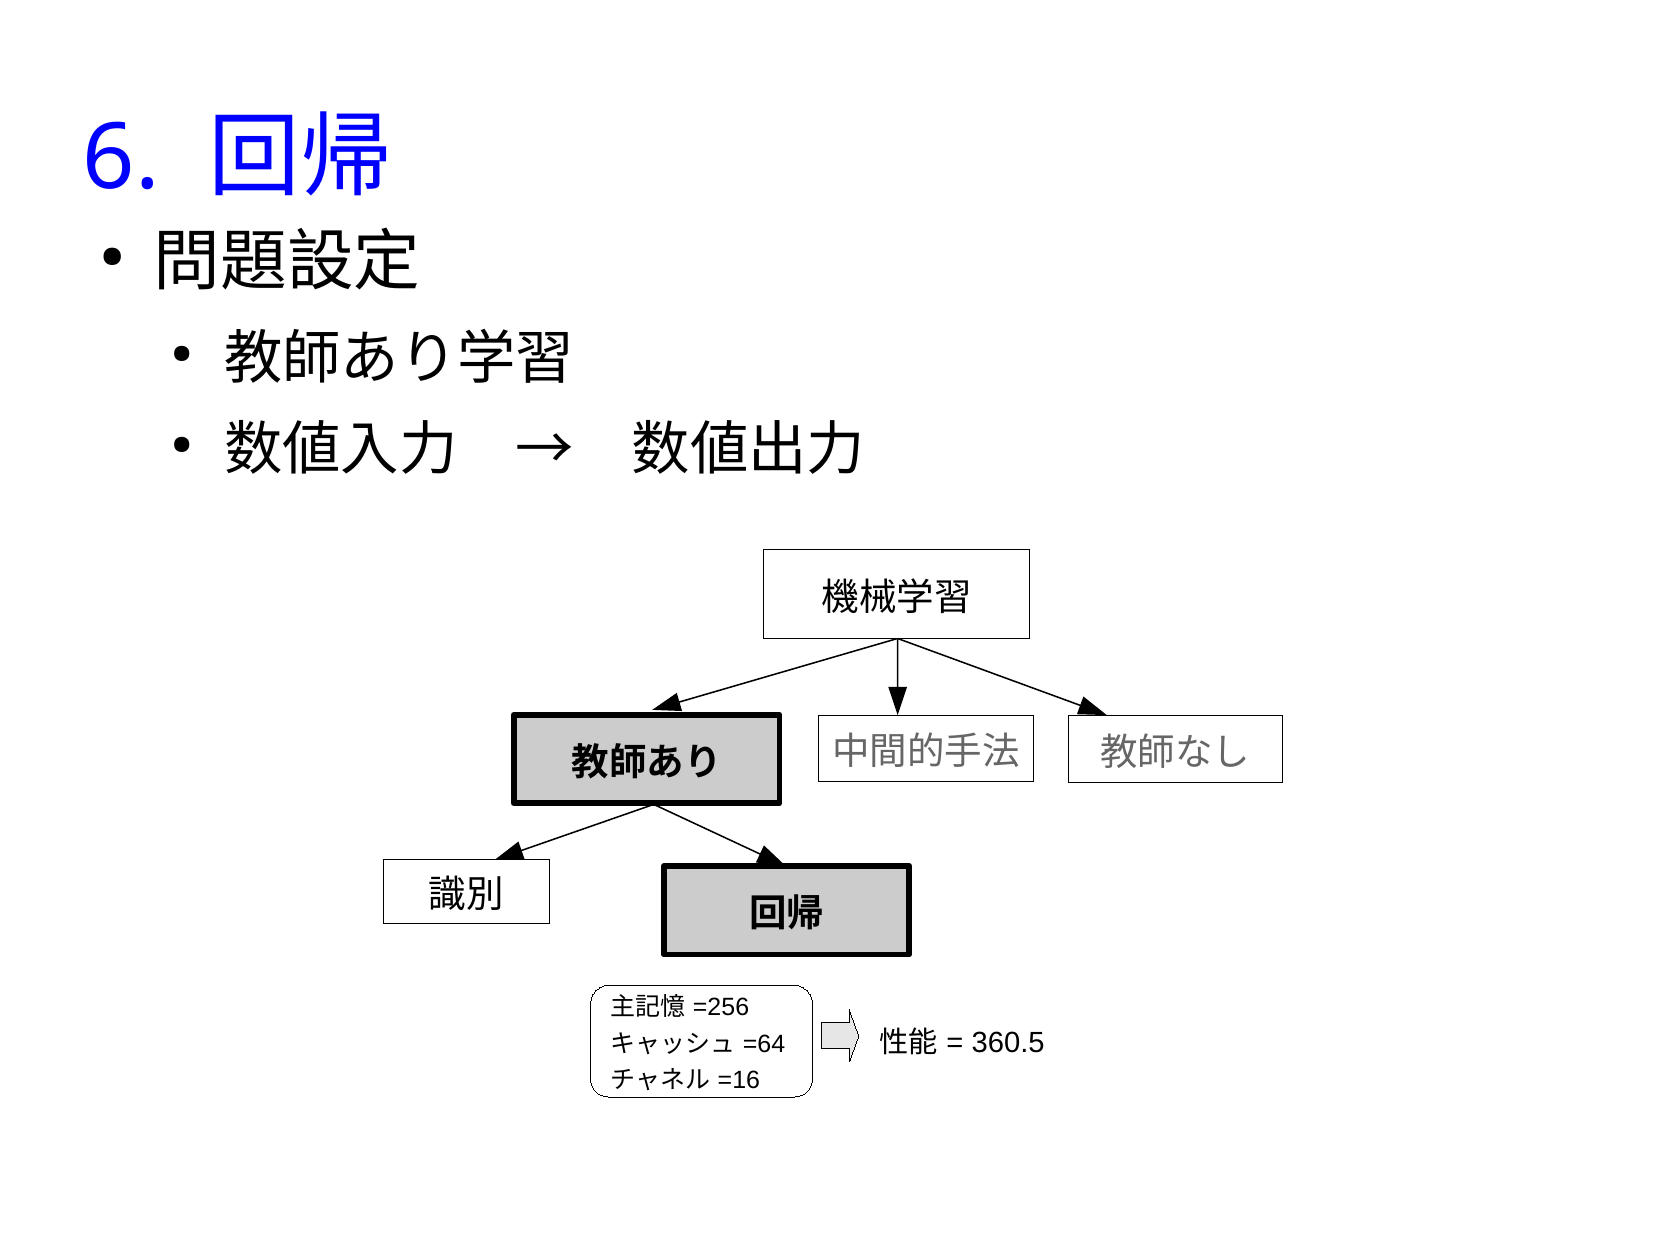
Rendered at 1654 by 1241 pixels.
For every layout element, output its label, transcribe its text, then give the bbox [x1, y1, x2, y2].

text_box 回帰 [664, 865, 910, 955]
text_box [821, 1009, 859, 1062]
text_box 中間的手法 [818, 715, 1034, 782]
list 問題設定 教師あり学習 数値入力 → 数値出力 [82, 213, 1571, 933]
text_box 教師あり [513, 714, 780, 804]
text_box 主記憶=256 キャッシュ=64 チャネル=16 [590, 985, 813, 1098]
text_box 識別 [383, 859, 550, 924]
text_box 教師なし [1068, 715, 1283, 783]
text_box 機械学習 [763, 549, 1030, 639]
text_box 性能= 360.5 [864, 1010, 1099, 1114]
title 6. 回帰 [82, 49, 1571, 213]
